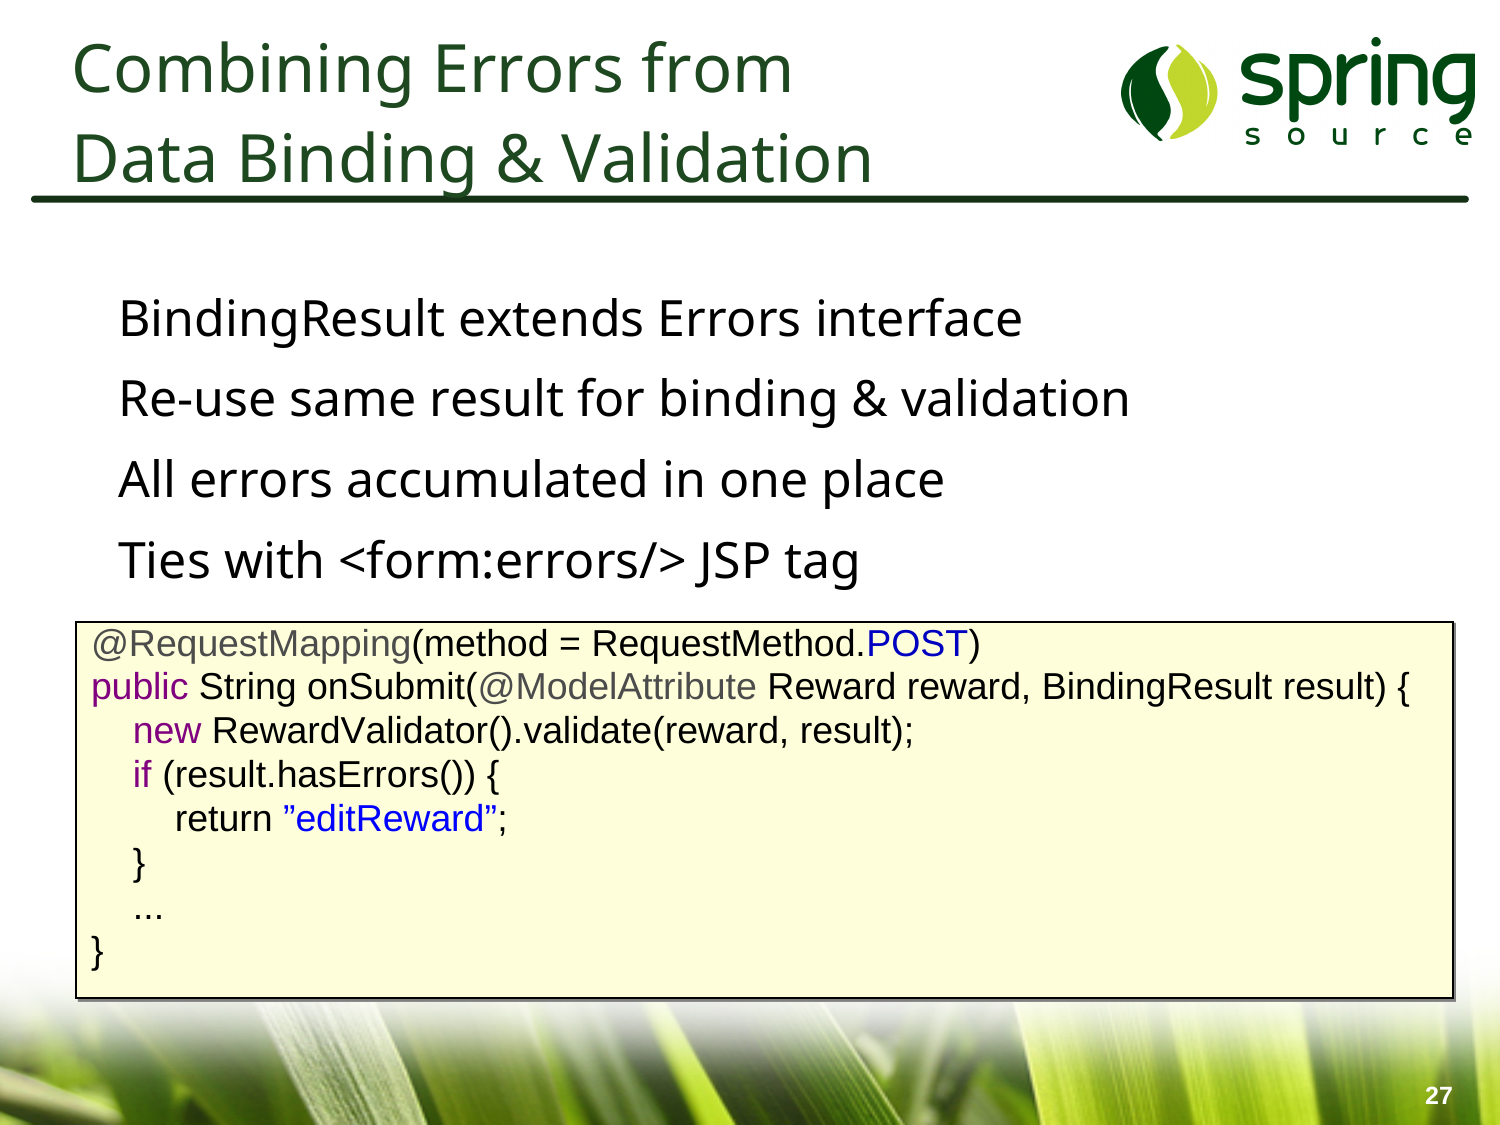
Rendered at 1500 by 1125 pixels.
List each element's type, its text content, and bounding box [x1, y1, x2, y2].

title Combining Errors from Data Binding & Validation [56, 13, 1089, 191]
picture [1121, 37, 1475, 145]
list BindingResult extends Errors interface Re-use same result for binding & validation All errors accumulated in one place Ties with <form:errors/> JSP tag [103, 275, 1440, 621]
text_box @RequestMapping(method = RequestMethod.POST) public String onSubmit(@ModelAttribute Reward reward, BindingResult result) { new RewardValidator().validate(reward, result); if (result.hasErrors()) { return ”editReward”; } ... } [76, 621, 1453, 999]
picture [0, 944, 1500, 1125]
